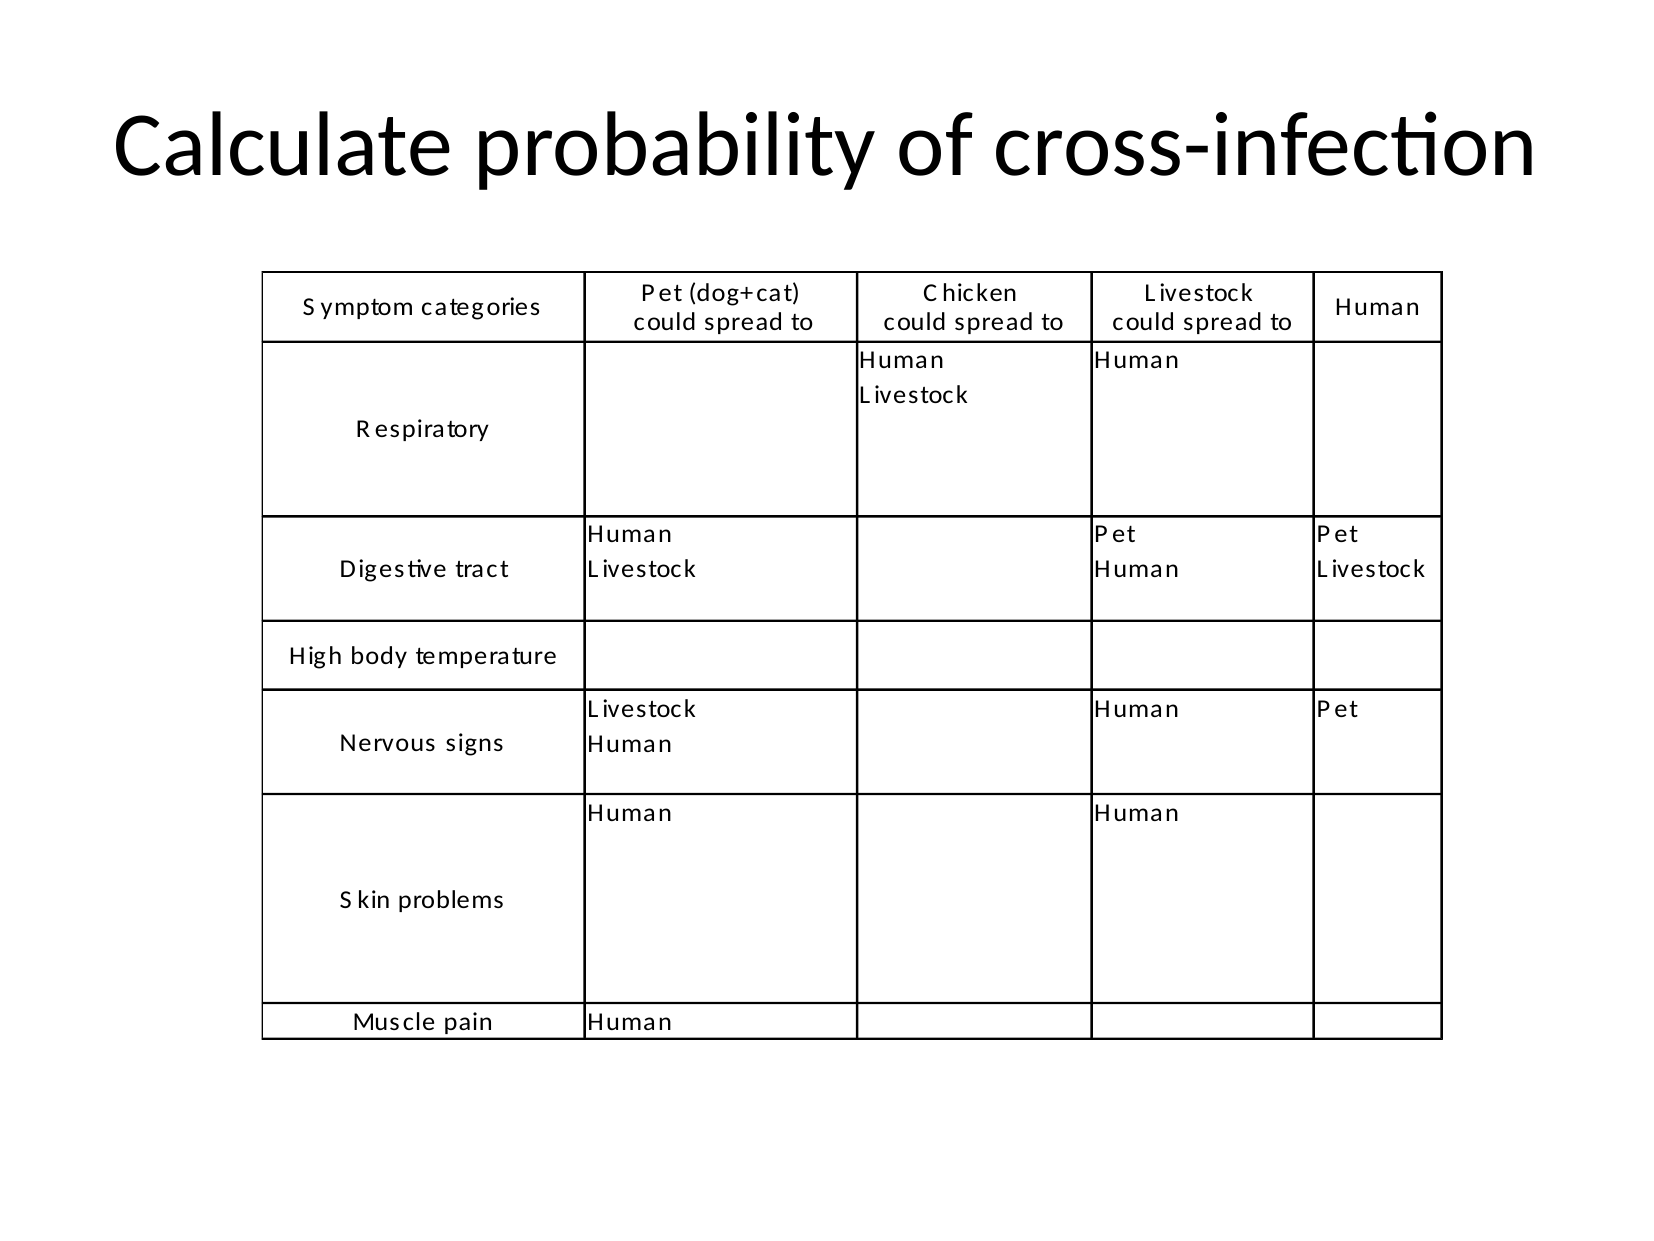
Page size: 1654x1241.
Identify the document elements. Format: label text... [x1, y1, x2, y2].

title Calculate probability of cross-infection [82, 49, 1571, 257]
chart [261, 271, 1539, 1042]
